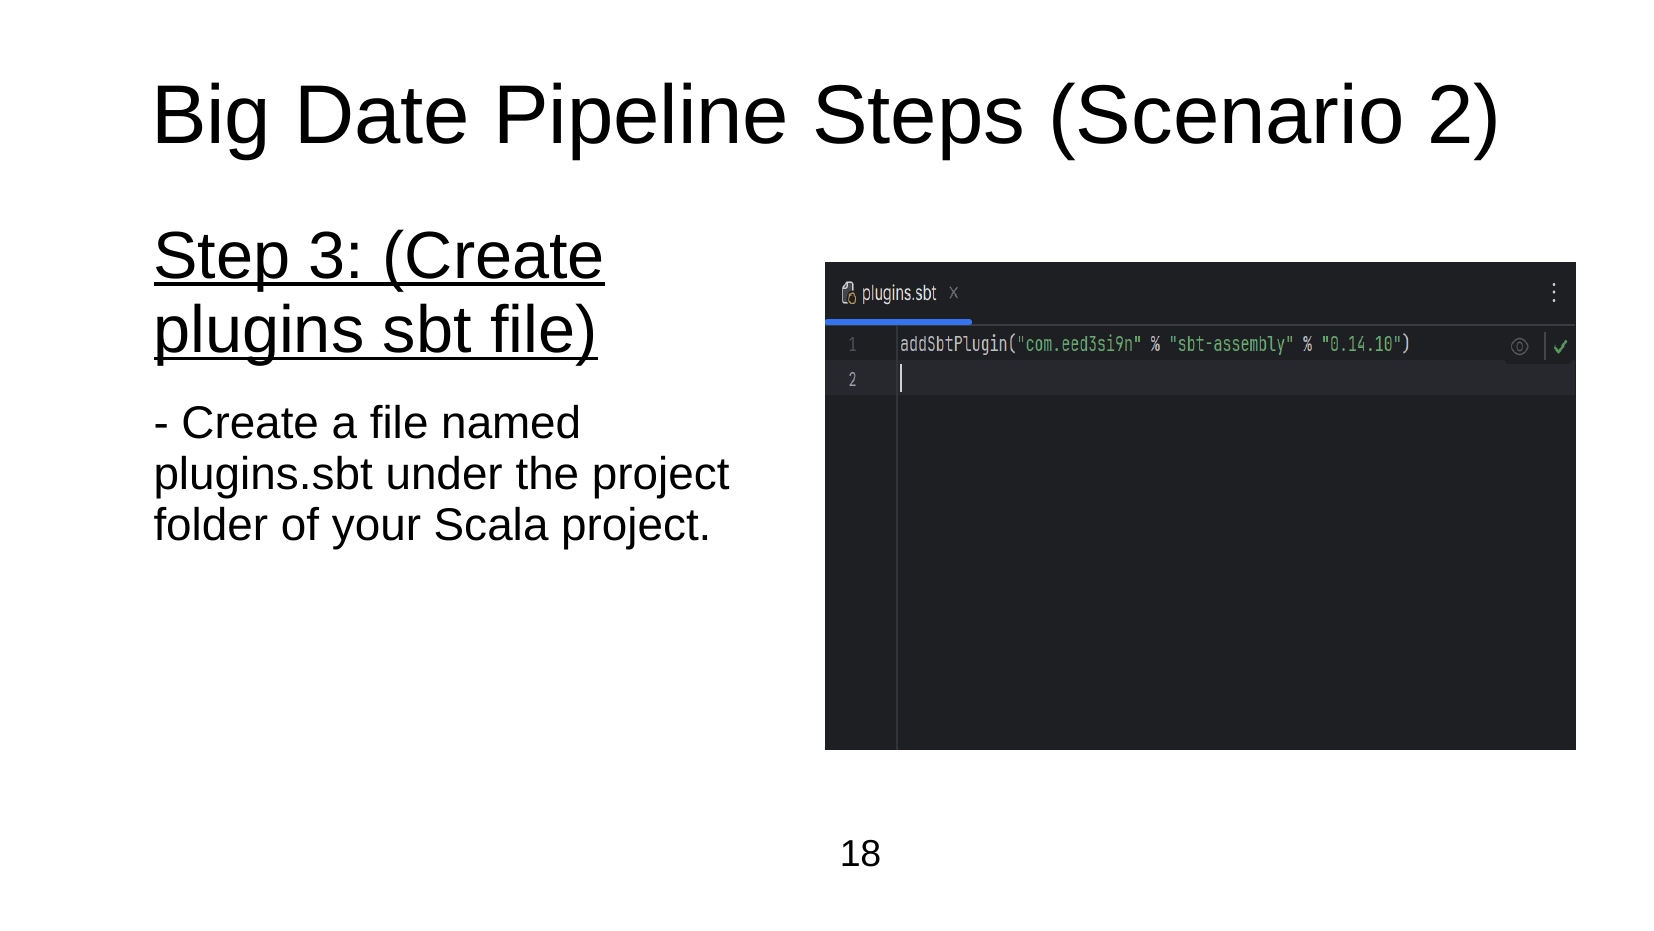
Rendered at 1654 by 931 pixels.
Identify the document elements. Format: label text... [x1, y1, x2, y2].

picture [825, 262, 1576, 751]
list Step 3: (Create plugins sbt file) - Create a file named plugins.sbt under the project folder of your Scala project. [82, 217, 751, 758]
text_box <number> [825, 825, 1051, 896]
title Big Date Pipeline Steps (Scenario 2) [82, 37, 1571, 193]
